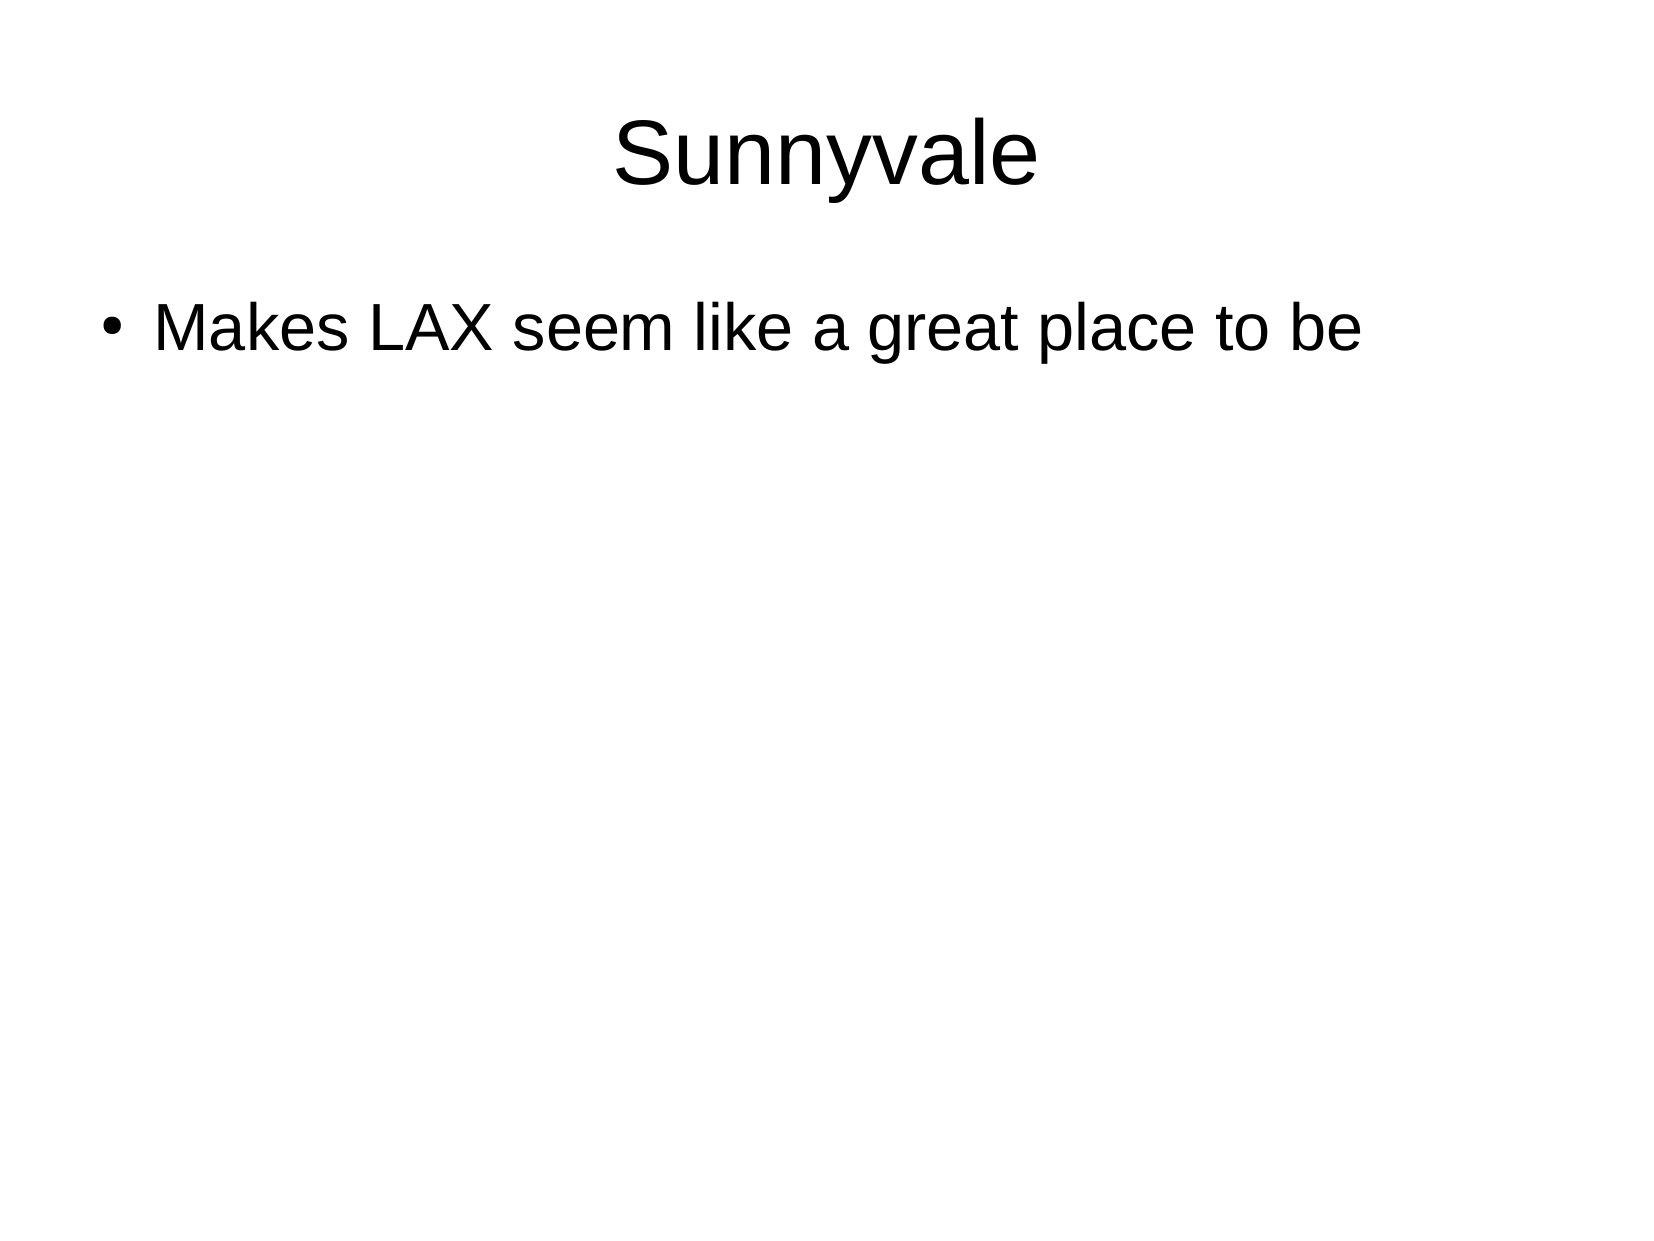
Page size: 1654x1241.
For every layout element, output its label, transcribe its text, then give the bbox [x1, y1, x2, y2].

list Makes LAX seem like a great place to be [82, 290, 1538, 1010]
title Sunnyvale [82, 49, 1571, 257]
